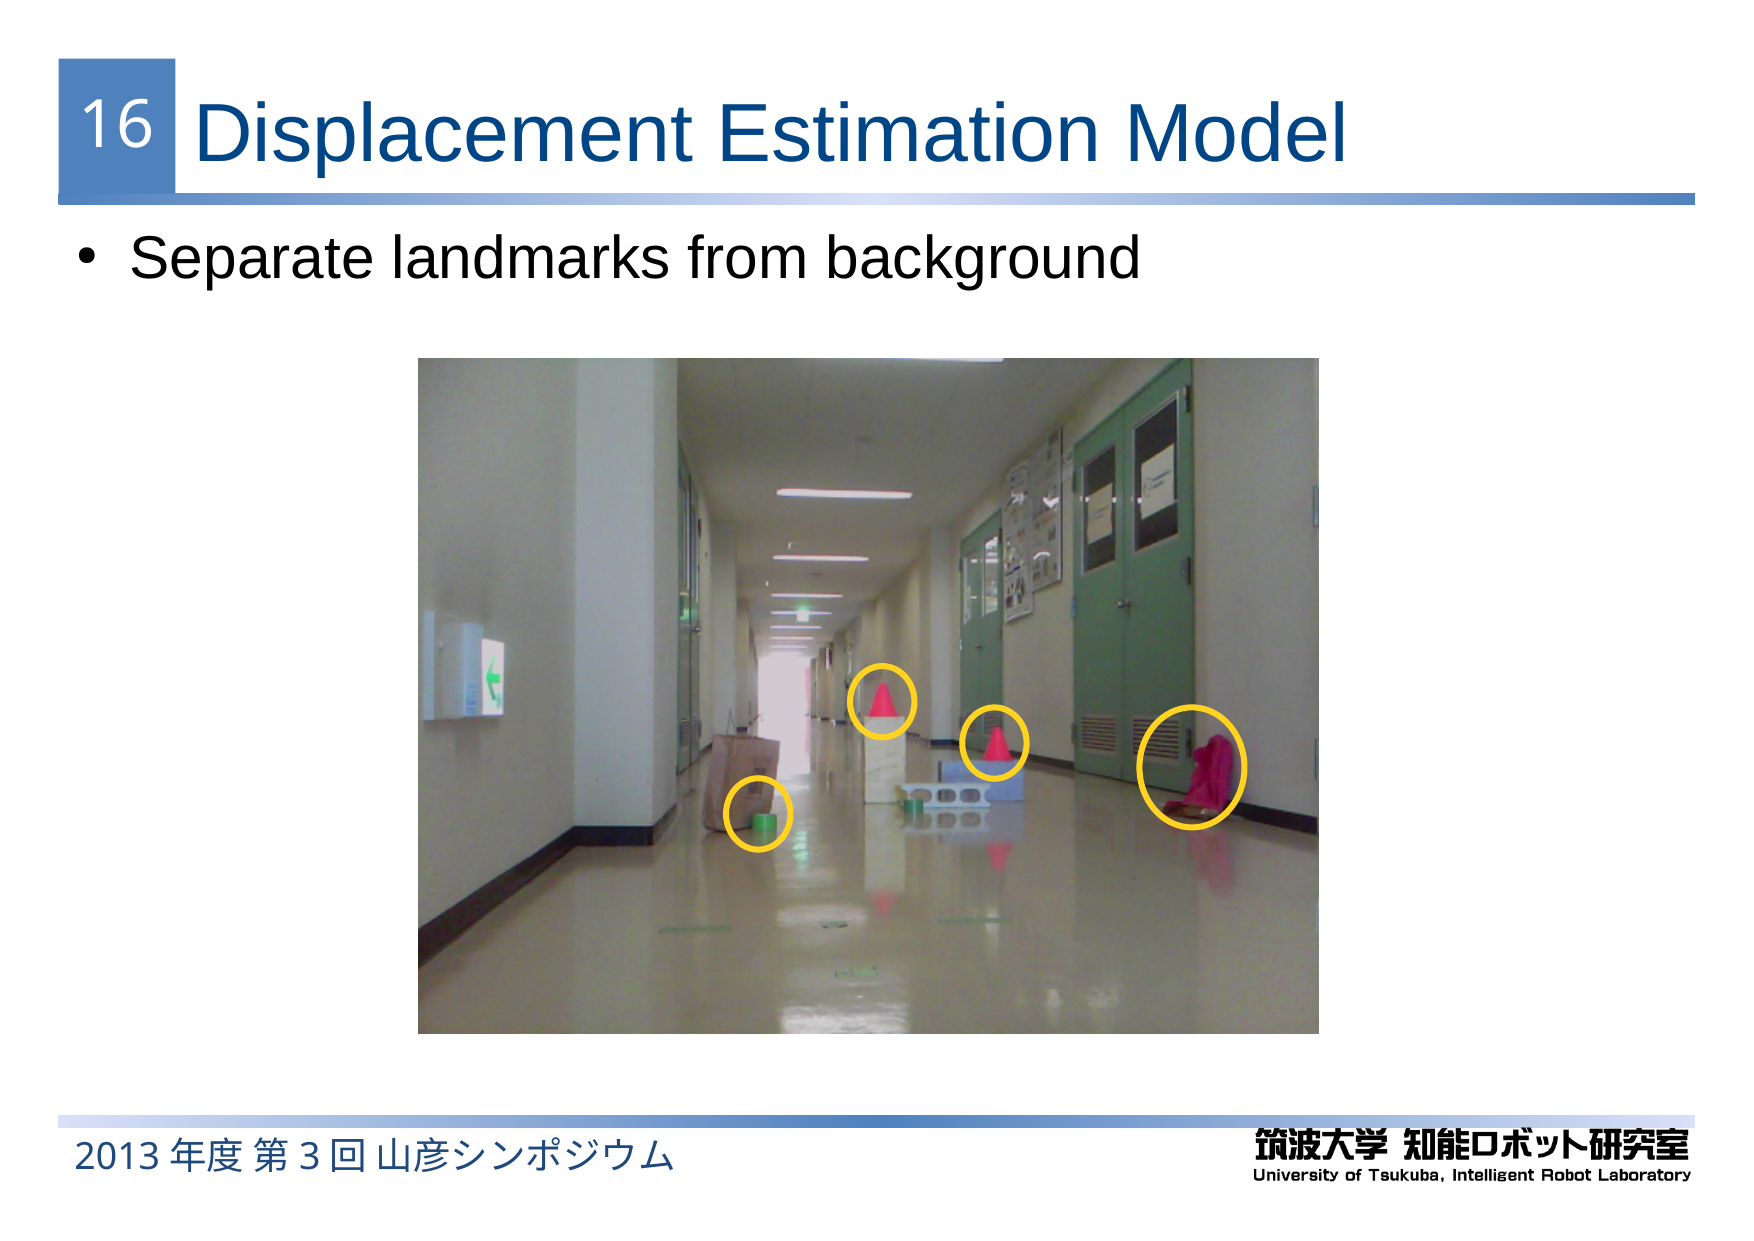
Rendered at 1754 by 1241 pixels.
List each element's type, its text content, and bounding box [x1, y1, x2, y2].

title Displacement Estimation Model [193, 61, 1651, 205]
picture [418, 358, 1319, 1034]
list Separate landmarks from background [58, 223, 1696, 876]
picture [1252, 1127, 1691, 1182]
